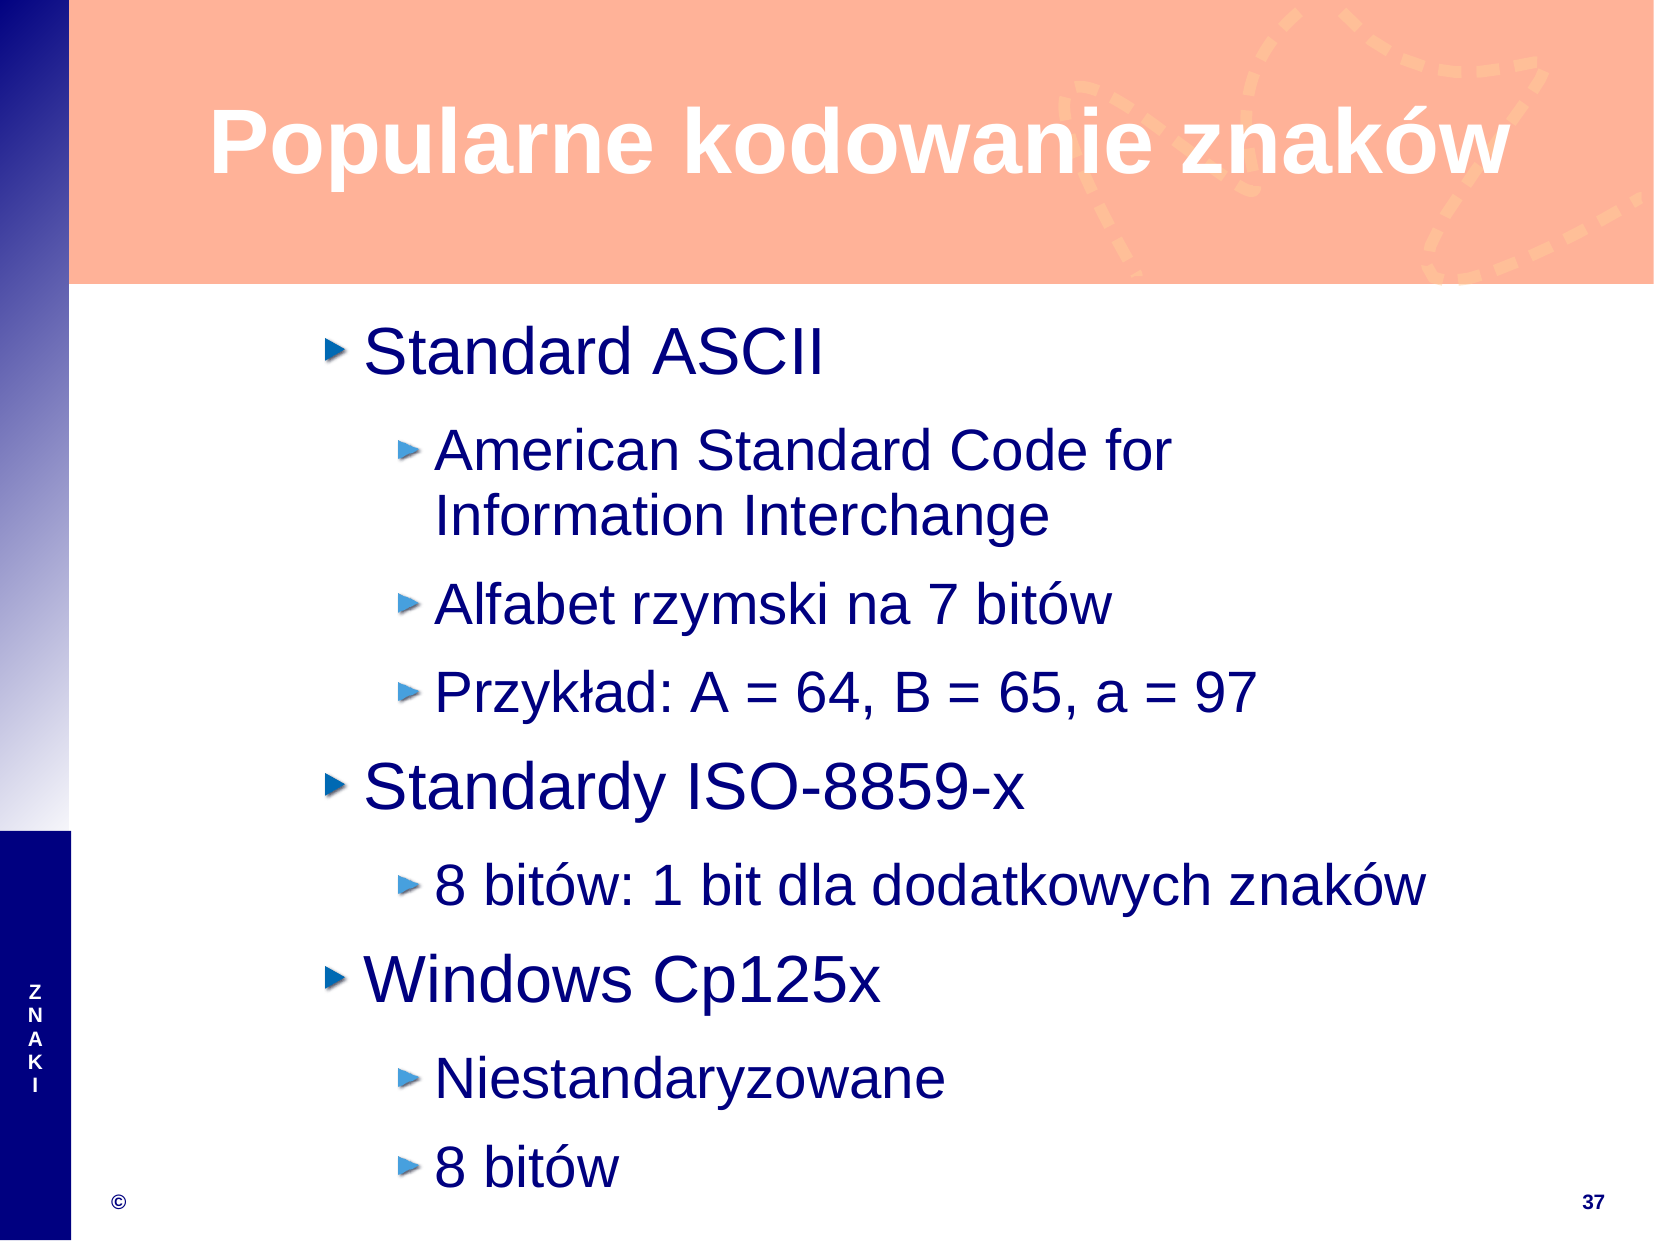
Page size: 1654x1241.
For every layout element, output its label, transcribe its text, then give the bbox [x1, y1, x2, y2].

list Standard ASCII American Standard Code for Information Interchange Alfabet rzymski na 7 bitów Przykład: A = 64, B = 65, a = 97 Standardy ISO-8859-x 8 bitów: 1 bit dla dodatkowych znaków Windows Cp125x Niestandaryzowane 8 bitów [292, 313, 1429, 1198]
text_box Z N A K I [0, 830, 71, 1241]
title Popularne kodowanie znaków [104, 37, 1617, 246]
